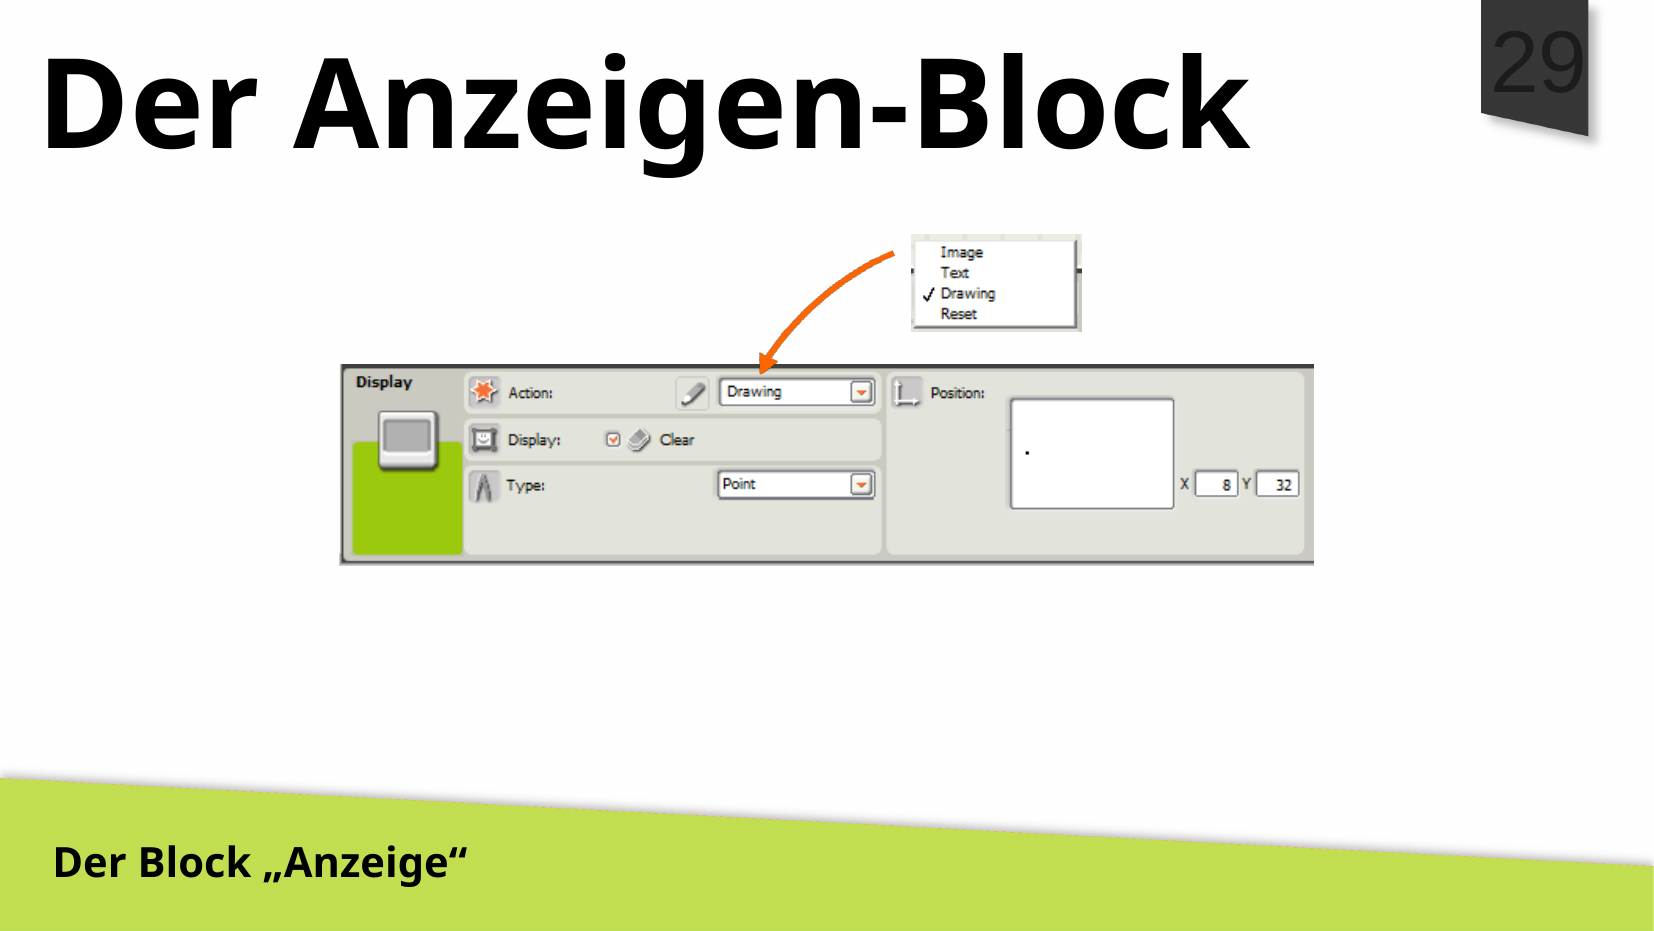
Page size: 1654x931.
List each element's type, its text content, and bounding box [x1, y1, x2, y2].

picture [0, 0, 1654, 931]
text_box <Foliennummer> [1151, 5, 1603, 156]
text_box Der Block „Anzeige“ [37, 825, 863, 901]
title Der Anzeigen-Block [37, 18, 1388, 182]
